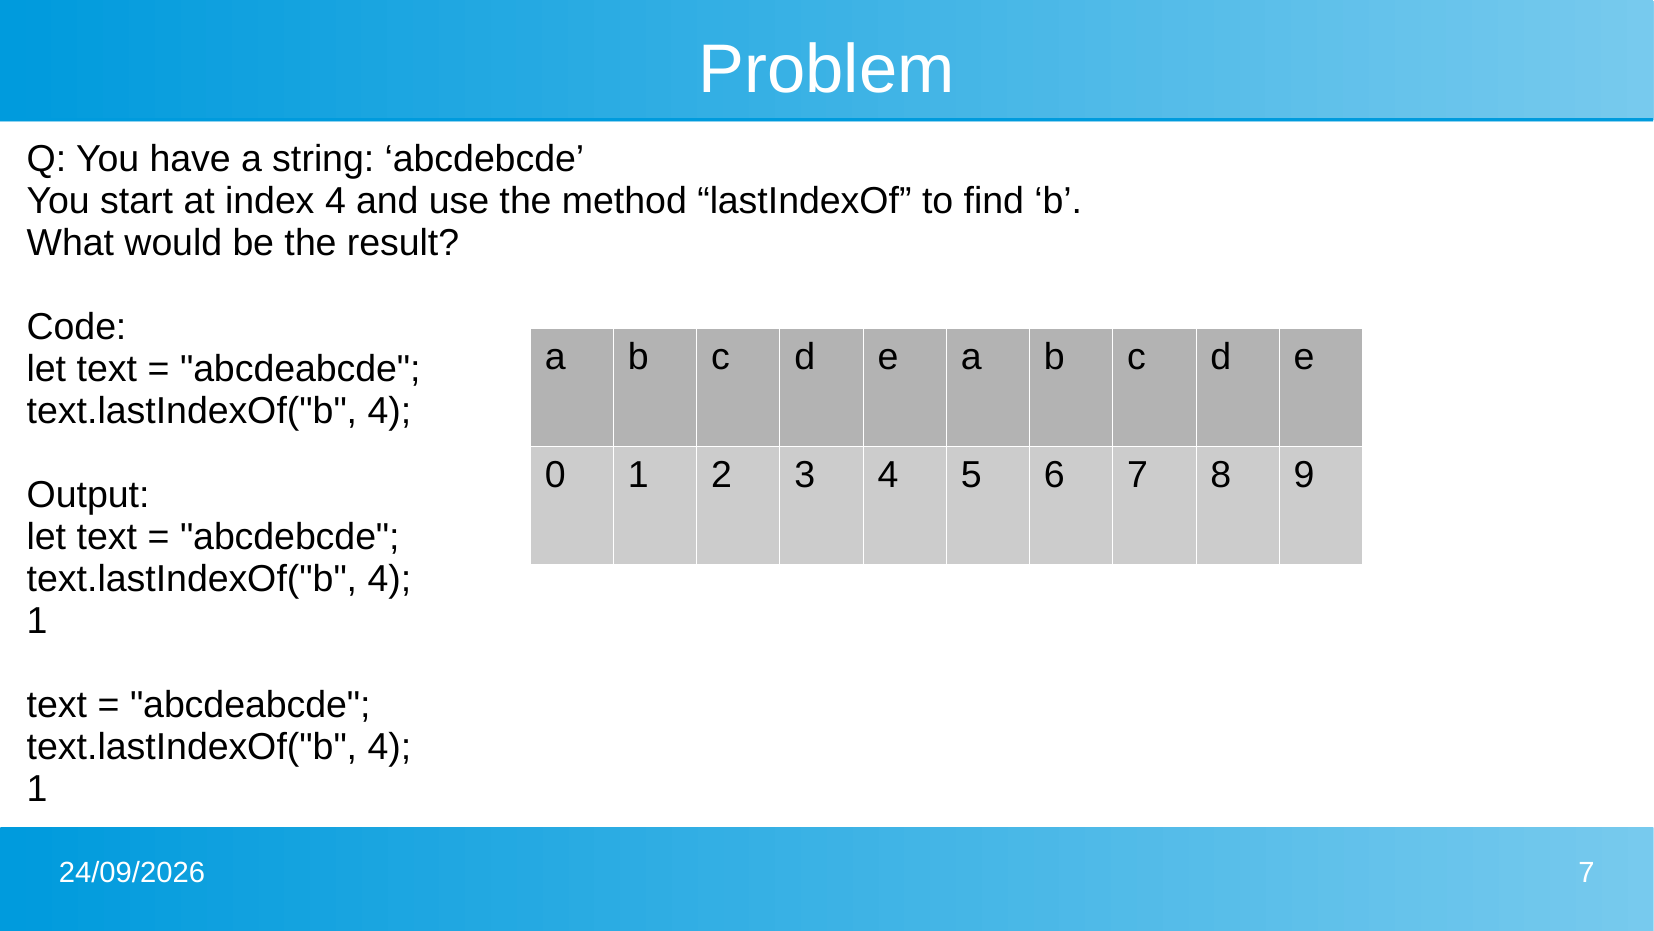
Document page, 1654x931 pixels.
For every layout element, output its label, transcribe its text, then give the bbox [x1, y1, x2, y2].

text_box Q: You have a string: ‘abcdebcde’ You start at index 4 and use the method “lastIndexOf” to find ‘b’. What would be the result? Code: let text = "abcdeabcde"; text.lastIndexOf("b", 4); Output: let text = "abcdebcde"; text.lastIndexOf("b", 4); 1 text = "abcdeabcde"; text.lastIndexOf("b", 4); 1 [11, 129, 1548, 817]
table_header a [531, 329, 613, 446]
table_header a [947, 329, 1029, 446]
table_cell 4 [864, 447, 946, 564]
table_header d [1197, 329, 1279, 446]
table_cell 2 [697, 447, 779, 564]
table_cell 9 [1280, 447, 1362, 564]
table_header b [1030, 329, 1112, 446]
table_header c [1113, 329, 1196, 446]
table_cell 6 [1030, 447, 1112, 564]
table_cell 5 [947, 447, 1029, 564]
table_cell 1 [614, 447, 696, 564]
table_cell 0 [531, 447, 613, 564]
table_cell 7 [1113, 447, 1196, 564]
table_cell 8 [1197, 447, 1279, 564]
title Problem [59, 29, 1595, 108]
table_header c [697, 329, 779, 446]
table_cell 3 [780, 447, 863, 564]
table_header b [614, 329, 696, 446]
table_header e [1280, 329, 1362, 446]
table_header d [780, 329, 863, 446]
table_header e [864, 329, 946, 446]
